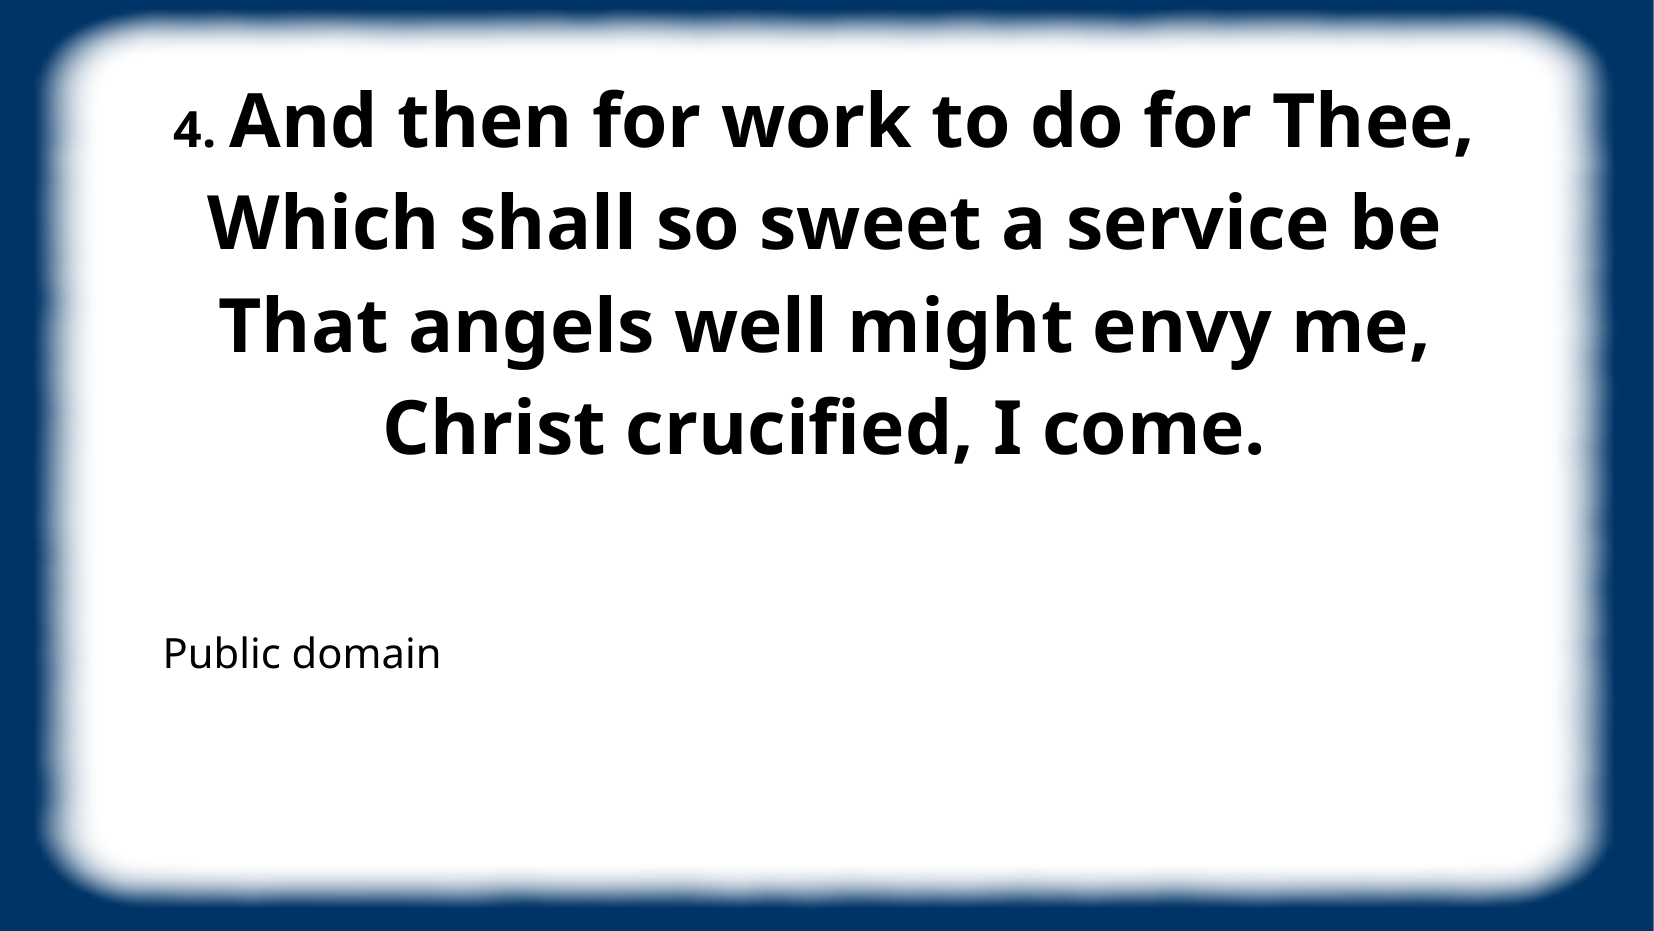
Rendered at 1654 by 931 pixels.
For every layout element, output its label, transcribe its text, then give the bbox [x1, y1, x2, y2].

picture [0, 0, 1654, 931]
text_box 4. And then for work to do for Thee, Which shall so sweet a service be That angels well might envy me, Christ crucified, I come. Public domain [105, 60, 1546, 691]
